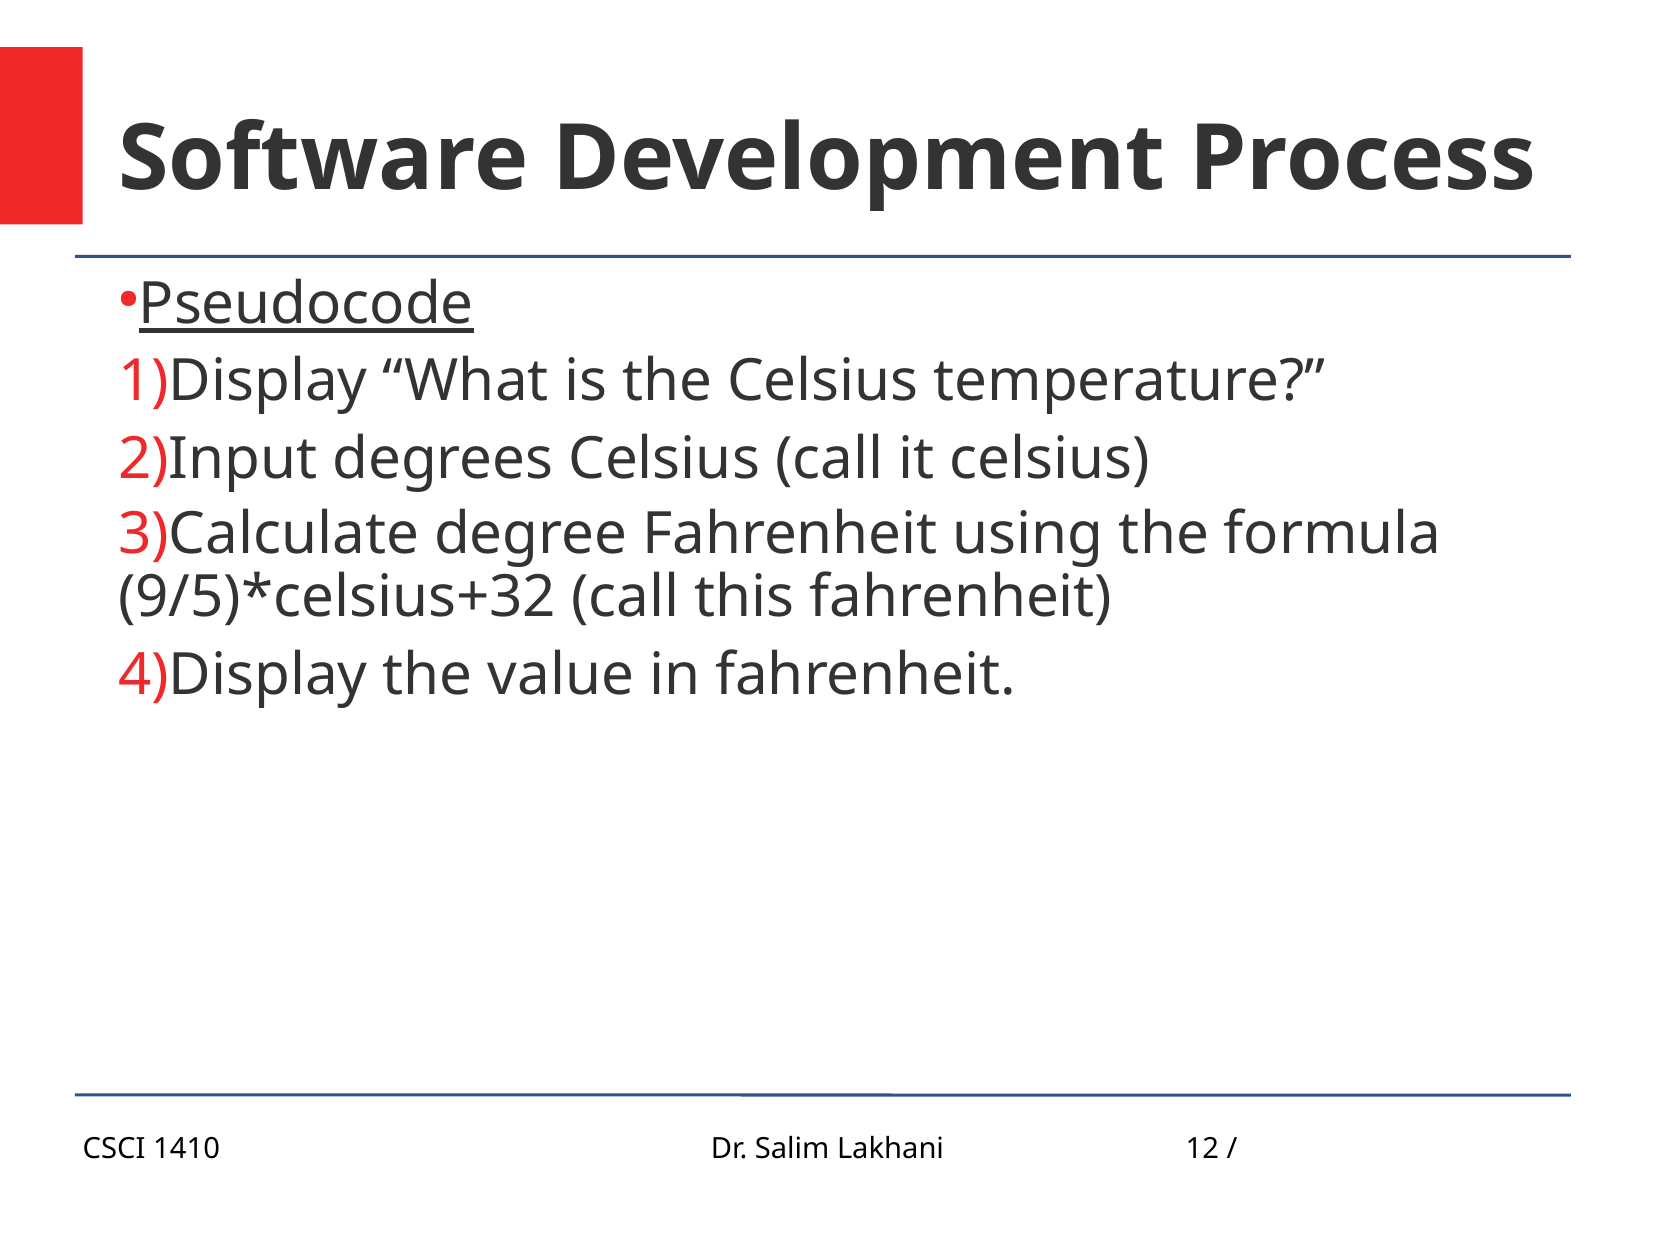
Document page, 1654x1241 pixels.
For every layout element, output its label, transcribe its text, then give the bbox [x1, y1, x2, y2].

text_box Dr. Salim Lakhani [565, 1129, 1090, 1216]
title Software Development Process [118, 49, 1571, 257]
list Pseudocode Display “What is the Celsius temperature?” Input degrees Celsius (call it celsius) Calculate degree Fahrenheit using the formula (9/5)*celsius+32 (call this fahrenheit) Display the value in fahrenheit. [118, 265, 1536, 1081]
text_box CSCI 1410 [82, 1129, 468, 1216]
text_box / [1185, 1129, 1571, 1216]
